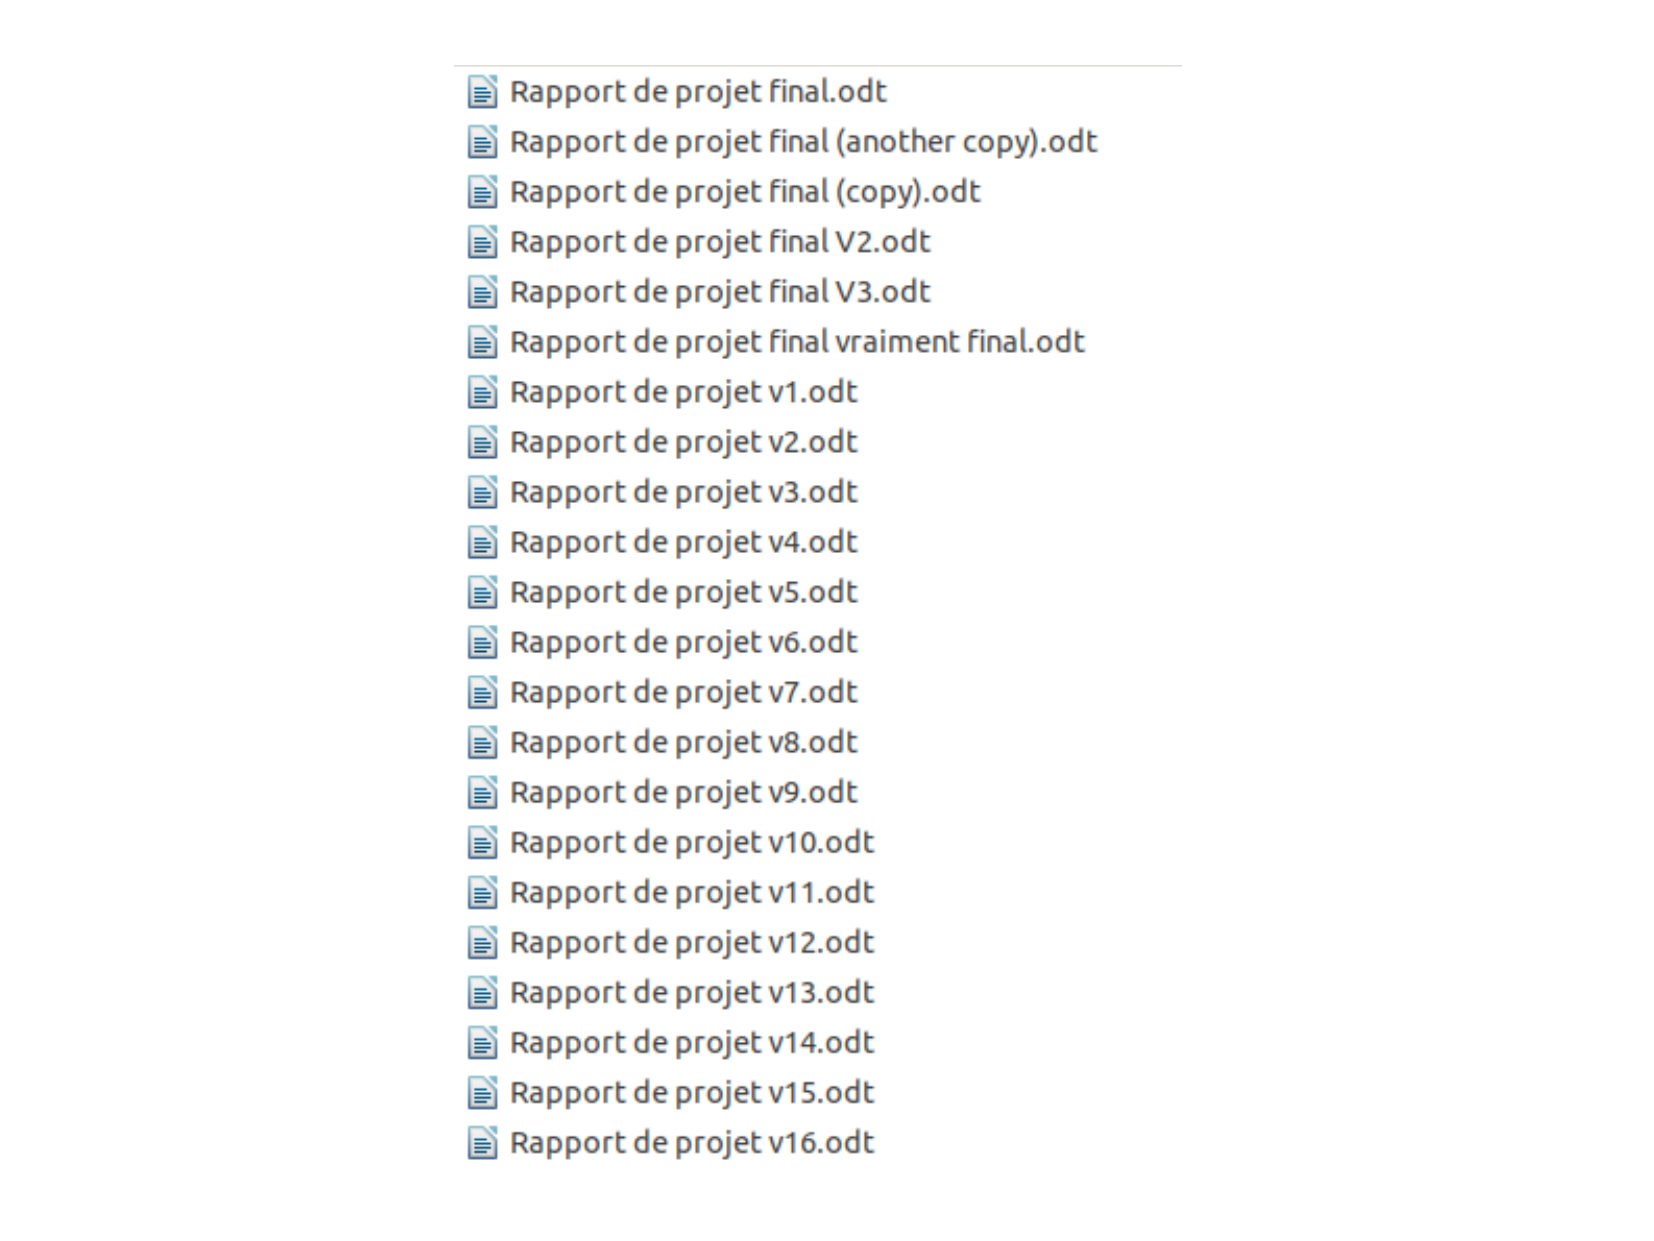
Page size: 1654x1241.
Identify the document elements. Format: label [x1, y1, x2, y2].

picture [454, 65, 1182, 1189]
